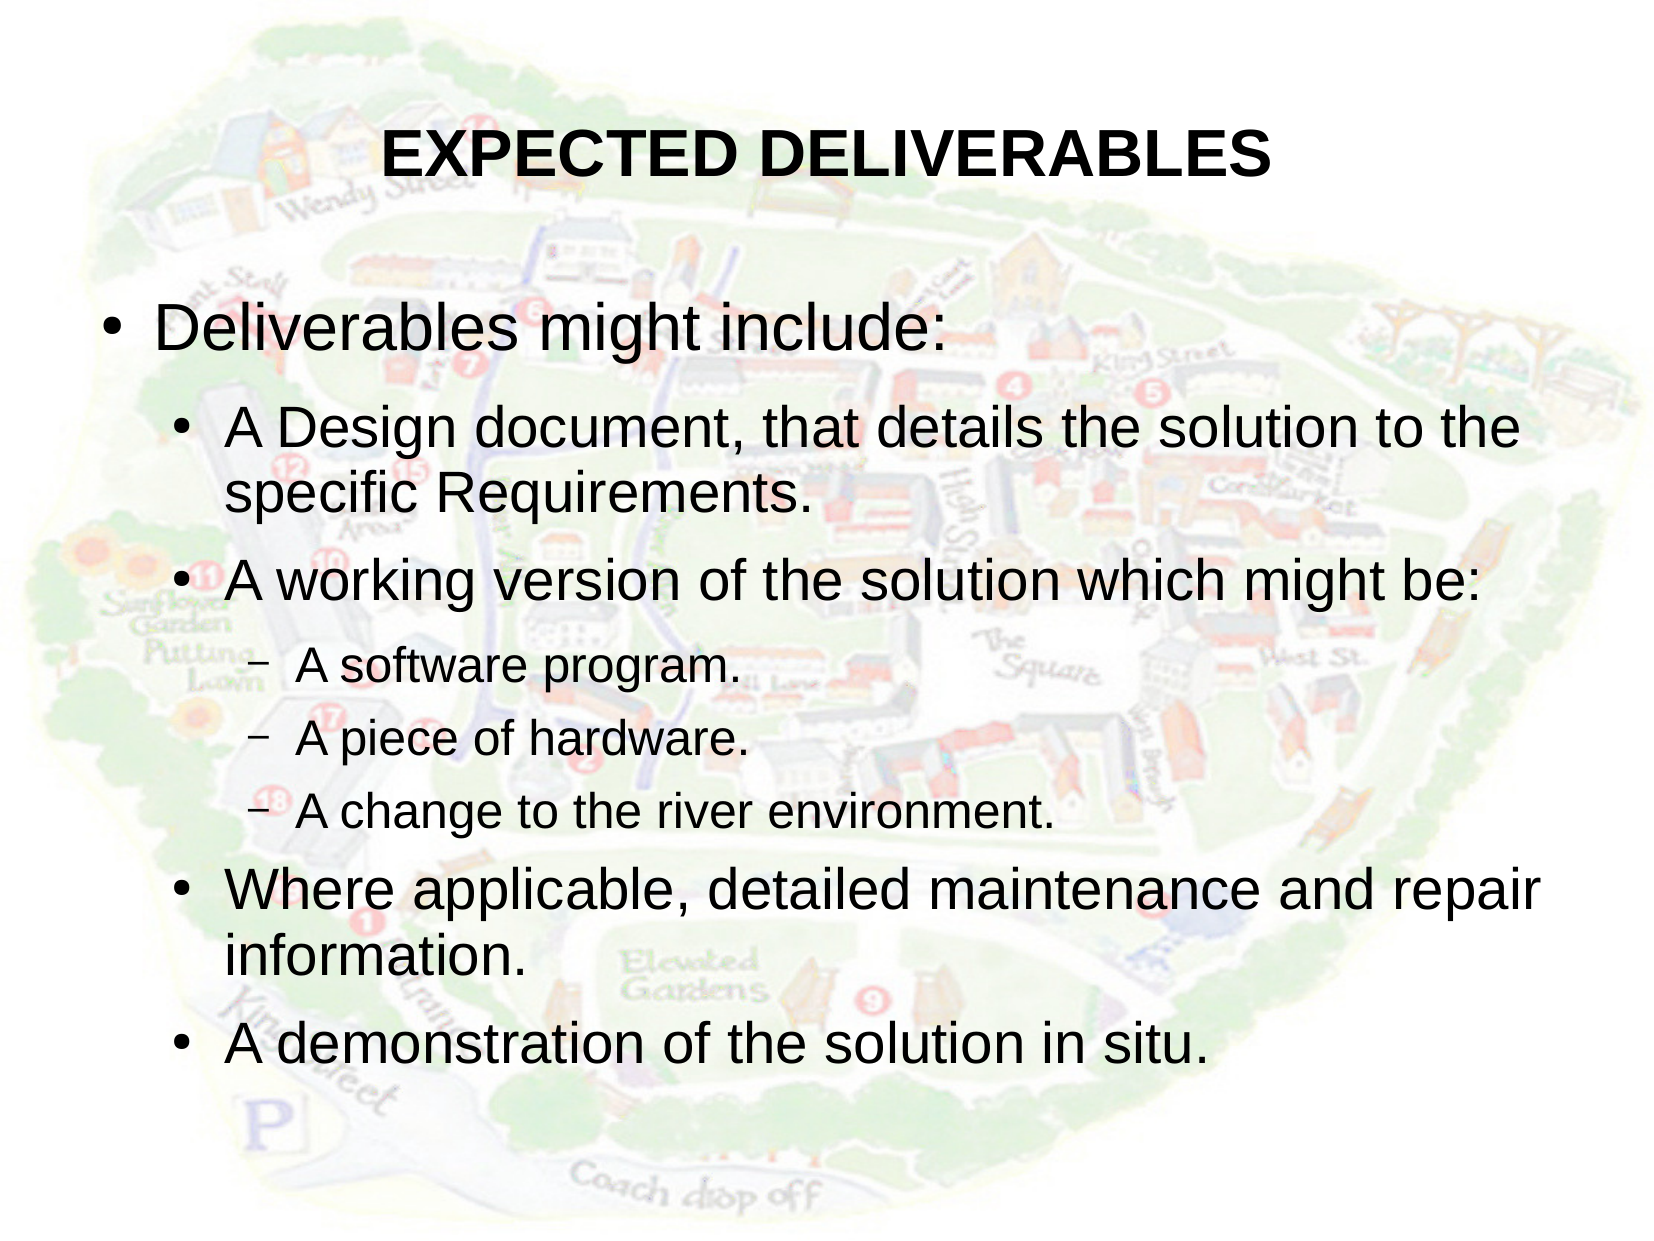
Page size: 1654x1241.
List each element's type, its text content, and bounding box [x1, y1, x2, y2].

list Deliverables might include: A Design document, that details the solution to the specific Requirements. A working version of the solution which might be: A software program. A piece of hardware. A change to the river environment. Where applicable, detailed maintenance and repair information. A demonstration of the solution in situ. [82, 290, 1571, 1076]
picture [0, 0, 1654, 1241]
title EXPECTED DELIVERABLES [82, 49, 1571, 257]
